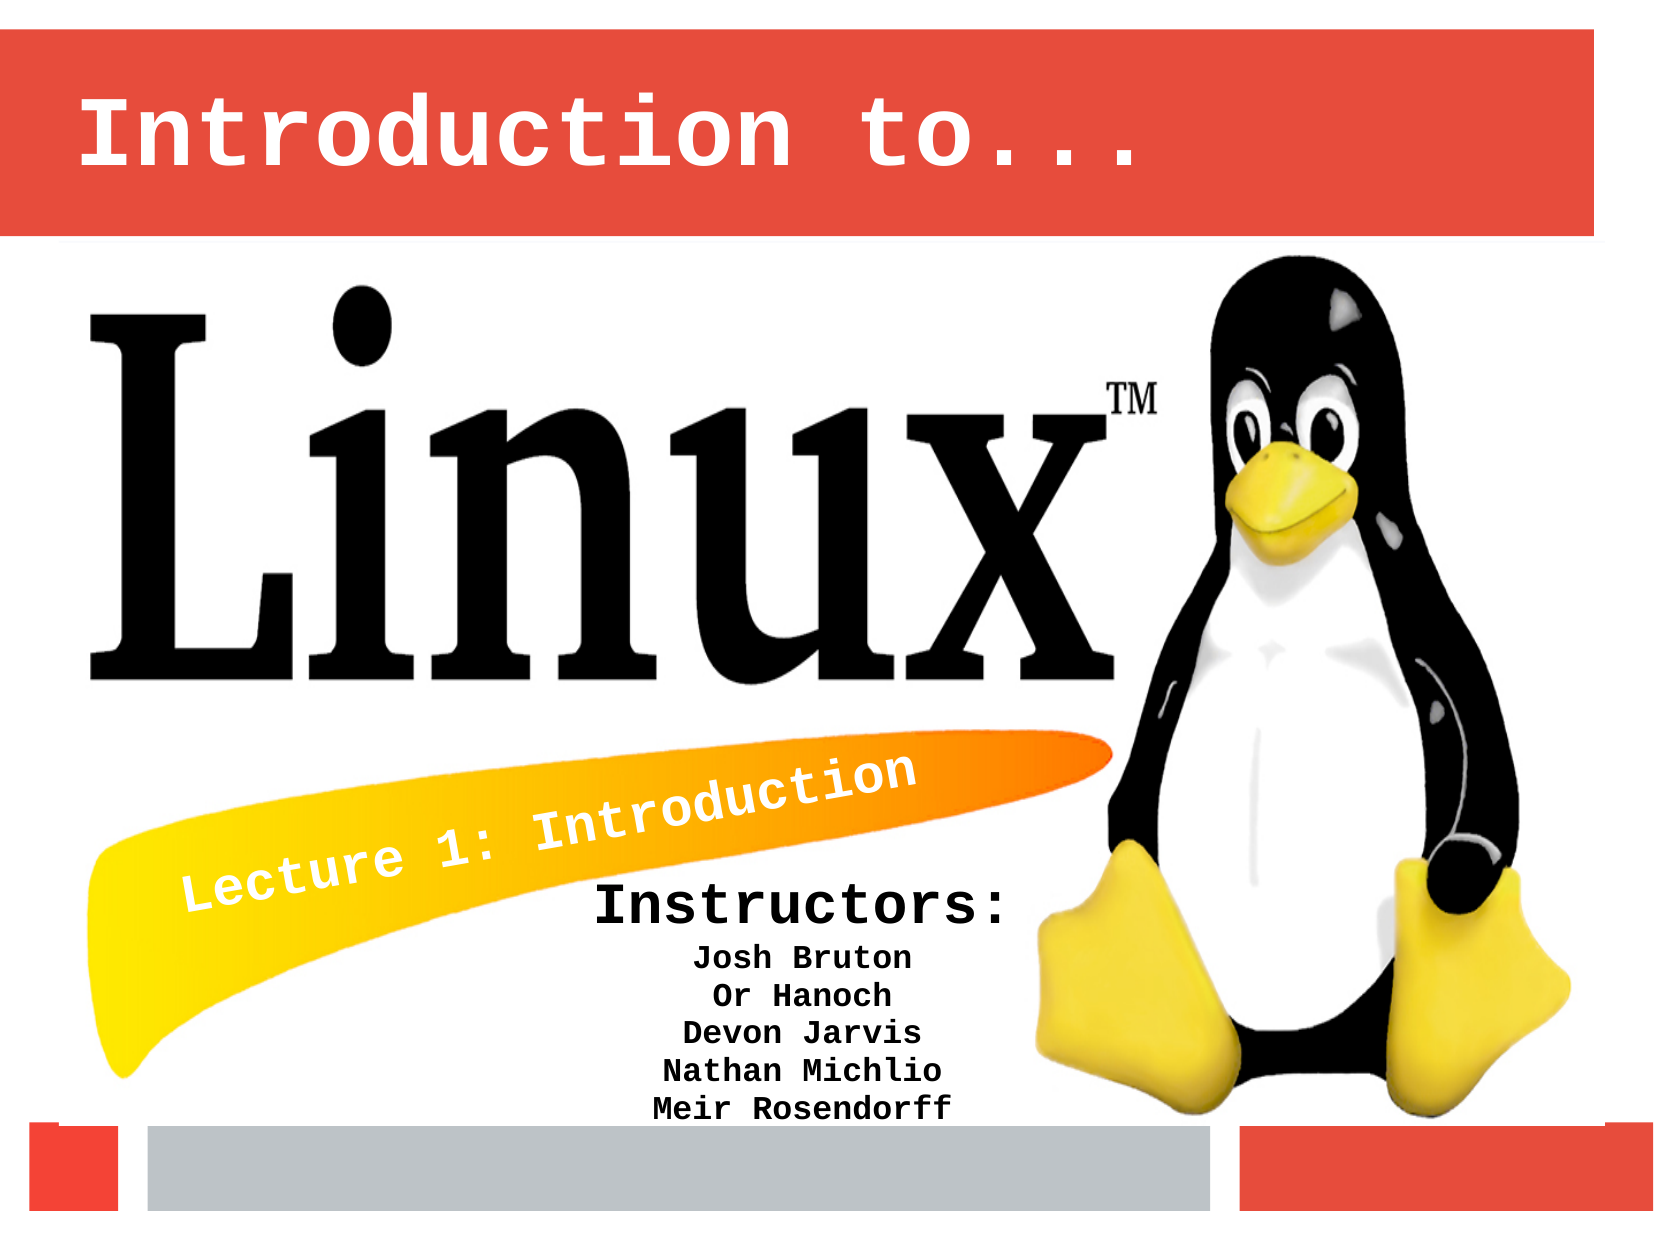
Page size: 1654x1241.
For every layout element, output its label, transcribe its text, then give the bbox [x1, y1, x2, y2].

picture [58, 240, 1606, 1126]
text_box Lecture 1: Introduction [159, 663, 1322, 1012]
text_box Instructors: Josh Bruton Or Hanoch Devon Jarvis Nathan Michlio Meir Rosendorff [570, 867, 1036, 1137]
text_box Introduction to... [60, 75, 1261, 317]
